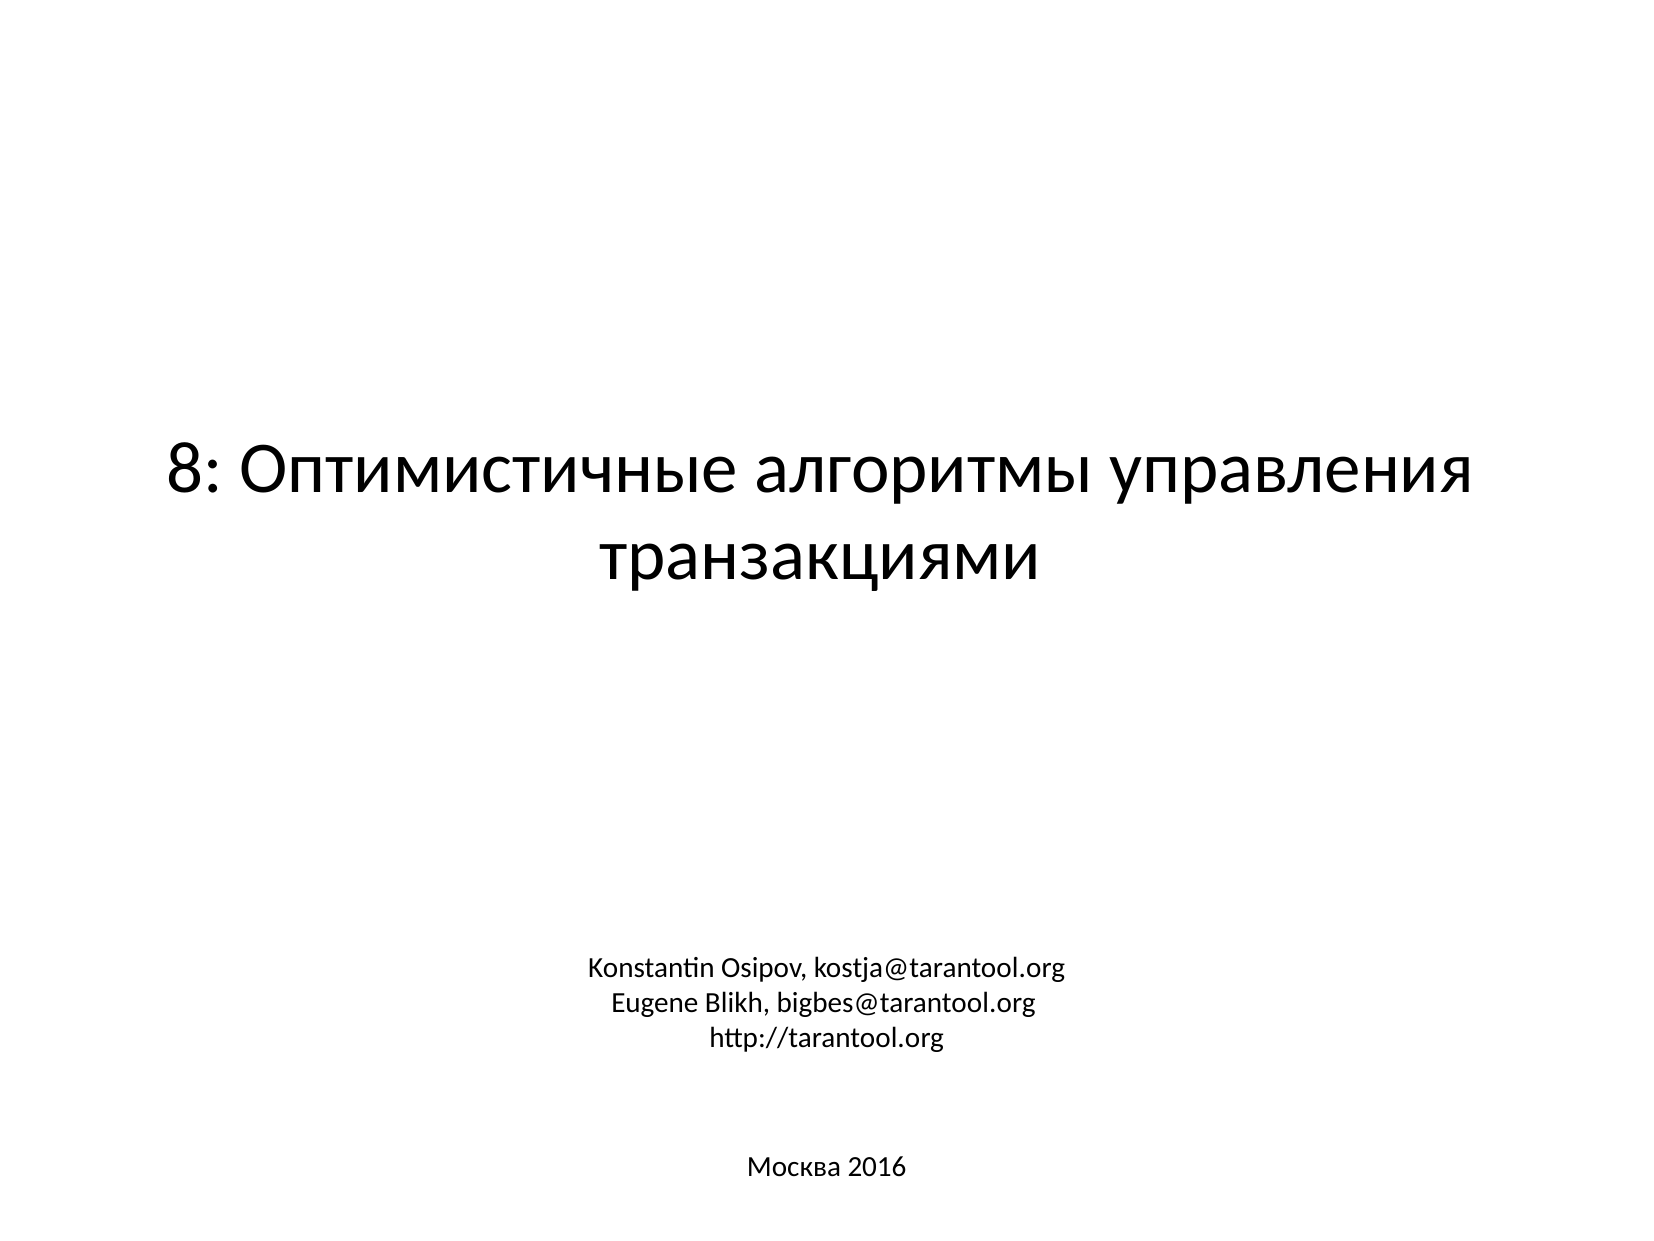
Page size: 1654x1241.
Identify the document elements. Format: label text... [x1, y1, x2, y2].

text_box 8: Оптимистичные алгоритмы управления транзакциями [84, 412, 1557, 603]
text_box Konstantin Osipov, kostja@tarantool.org Eugene Blikh, bigbes@tarantool.org http://tarantool.org [0, 940, 1654, 1061]
text_box Москва 2016 [0, 1139, 1654, 1190]
